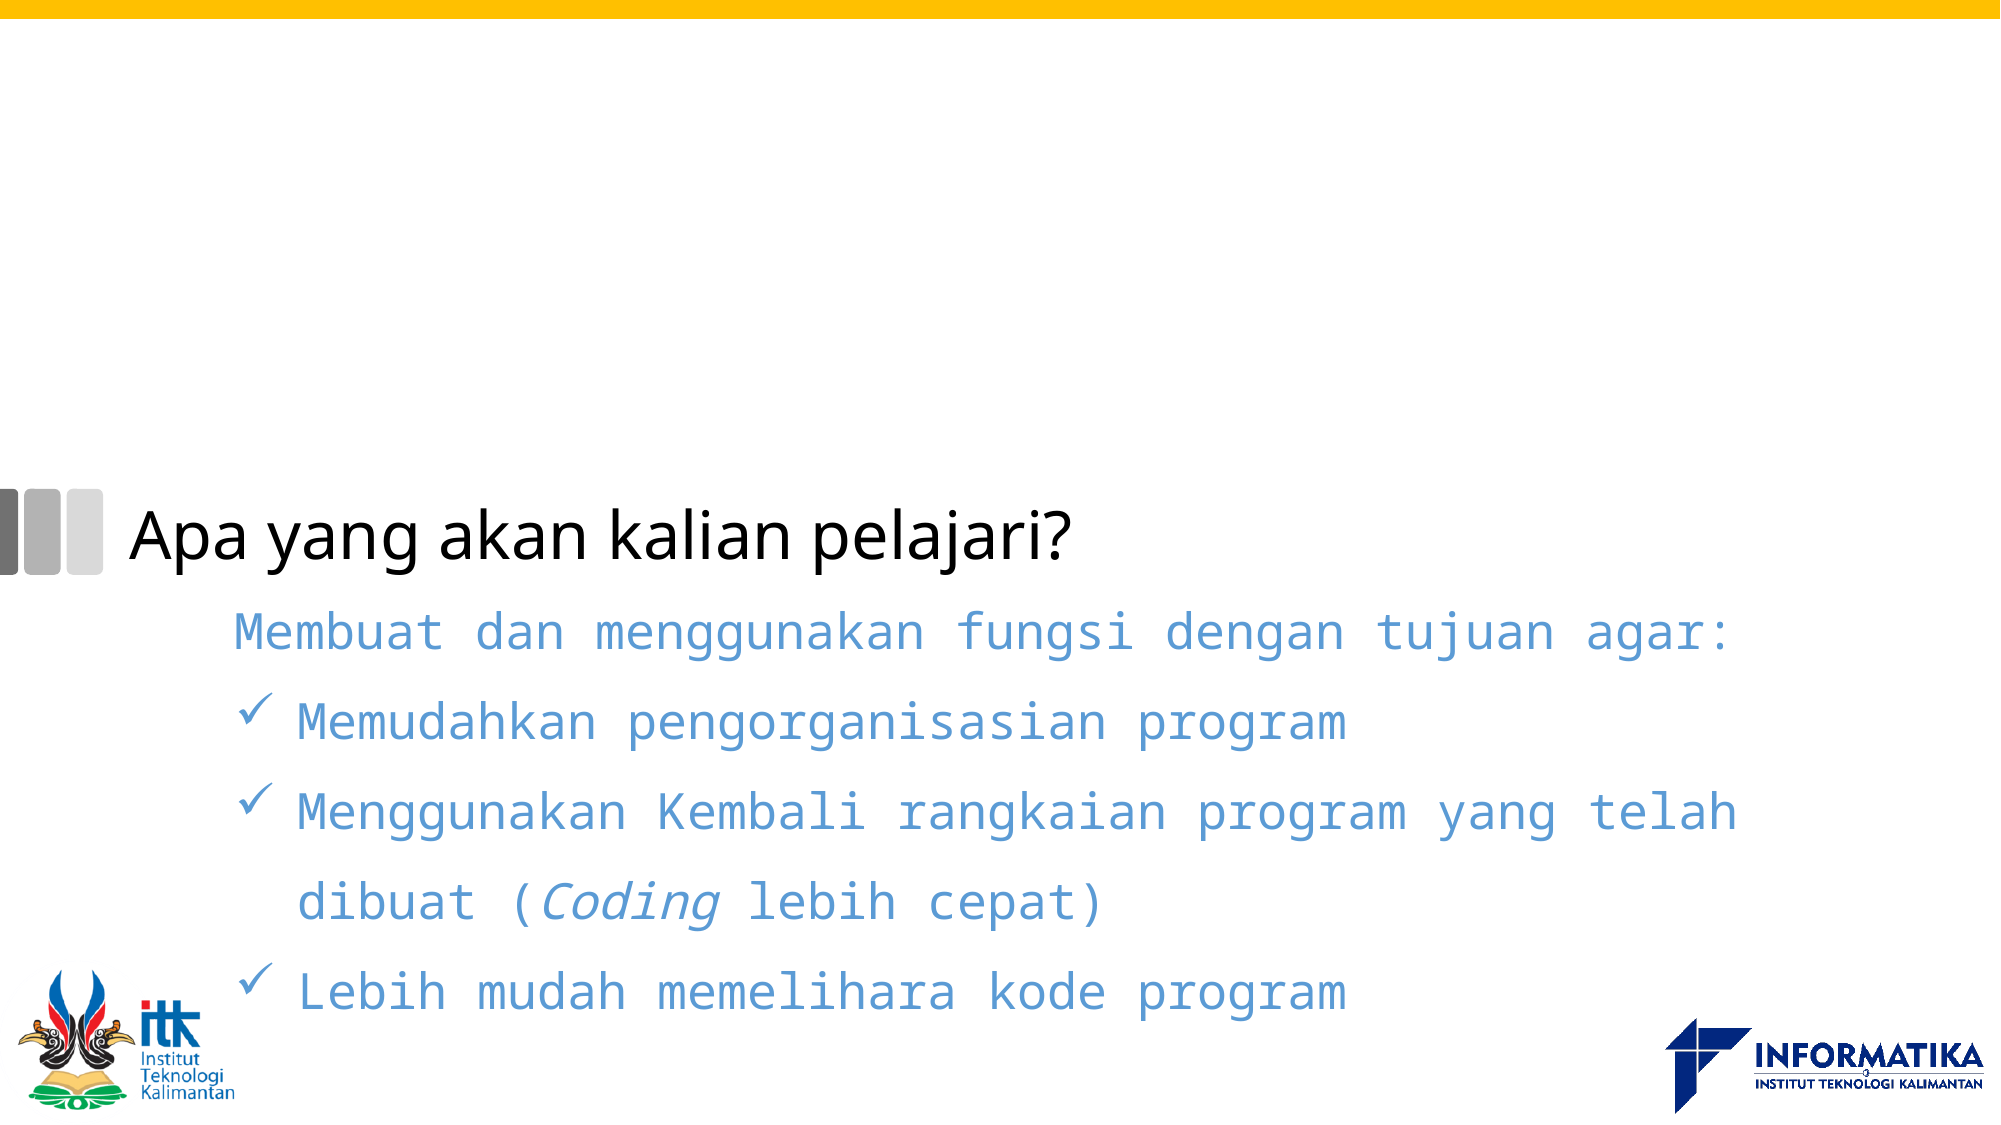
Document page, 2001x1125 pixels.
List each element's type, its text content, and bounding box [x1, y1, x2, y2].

picture [0, 935, 253, 1125]
text_box [0, 0, 2000, 19]
title Apa yang akan kalian pelajari? [109, 482, 1835, 578]
text_box Membuat dan menggunakan fungsi dengan tujuan agar: Memudahkan pengorganisasian program Menggunakan Kembali rangkaian program yang telah dibuat (Coding lebih cepat) Lebih mudah memelihara kode program [220, 562, 1808, 1028]
picture [1664, 1017, 1984, 1114]
